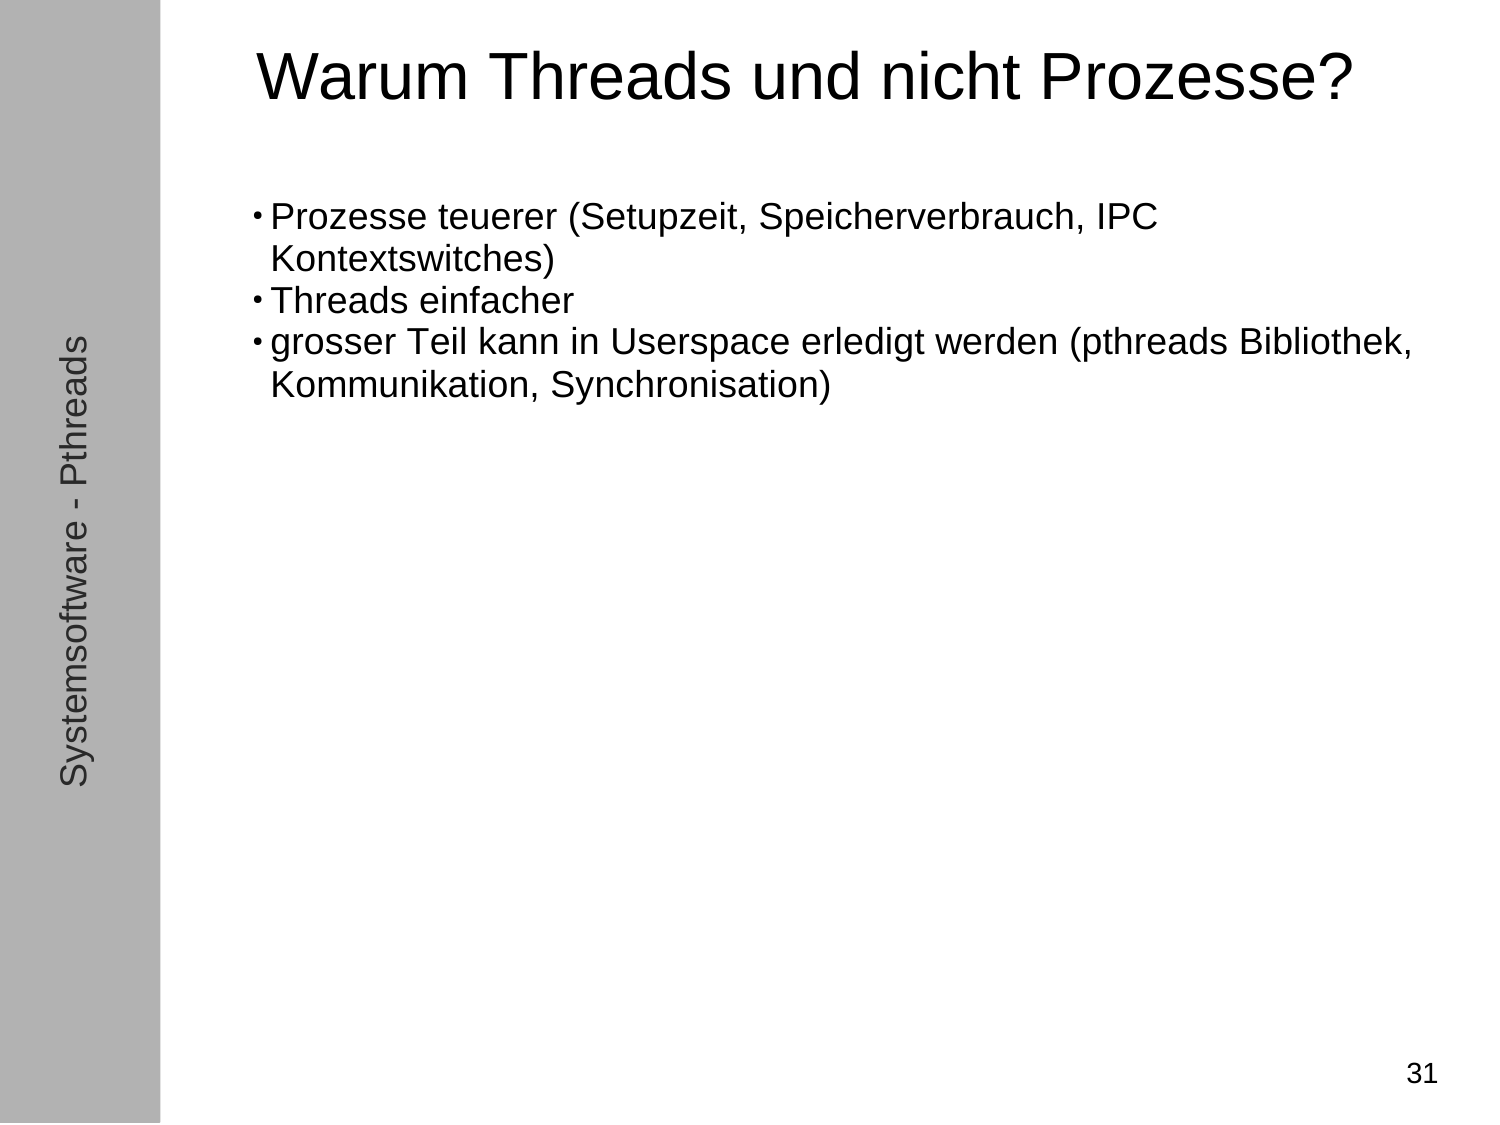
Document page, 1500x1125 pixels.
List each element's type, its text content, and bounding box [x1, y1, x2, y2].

text_box Systemsoftware - Pthreads [47, 1, 121, 1124]
text_box [0, 0, 160, 1123]
text_box Warum Threads und nicht Prozesse? [180, 31, 1431, 127]
text_box Prozesse teuerer (Setupzeit, Speicherverbrauch, IPC Kontextswitches) Threads einfacher grosser Teil kann in Userspace erledigt werden (pthreads Bibliothek, Kommunikation, Synchronisation) [237, 187, 1448, 918]
text_box <number> [1406, 1057, 1500, 1106]
